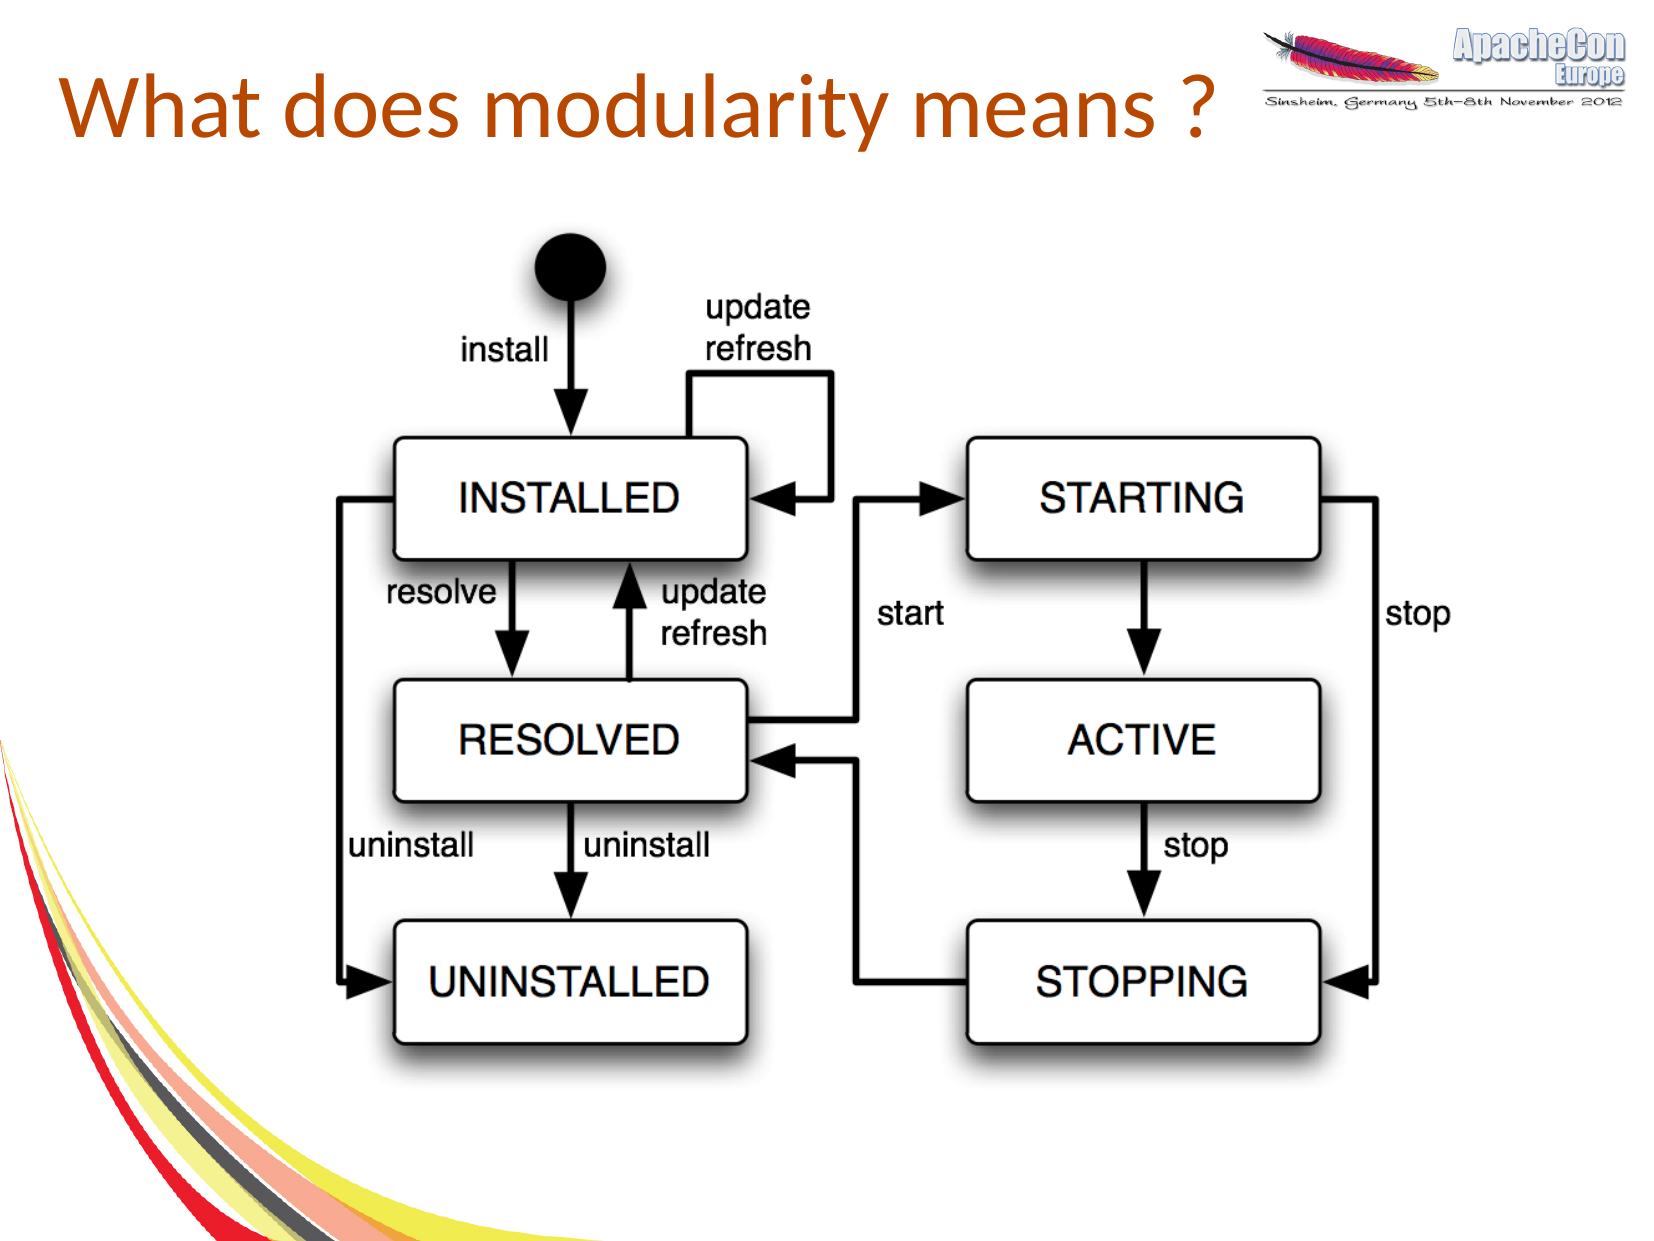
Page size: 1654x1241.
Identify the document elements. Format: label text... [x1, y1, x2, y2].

picture [0, 0, 1654, 1241]
title What does modularity means ? [59, 59, 1418, 171]
